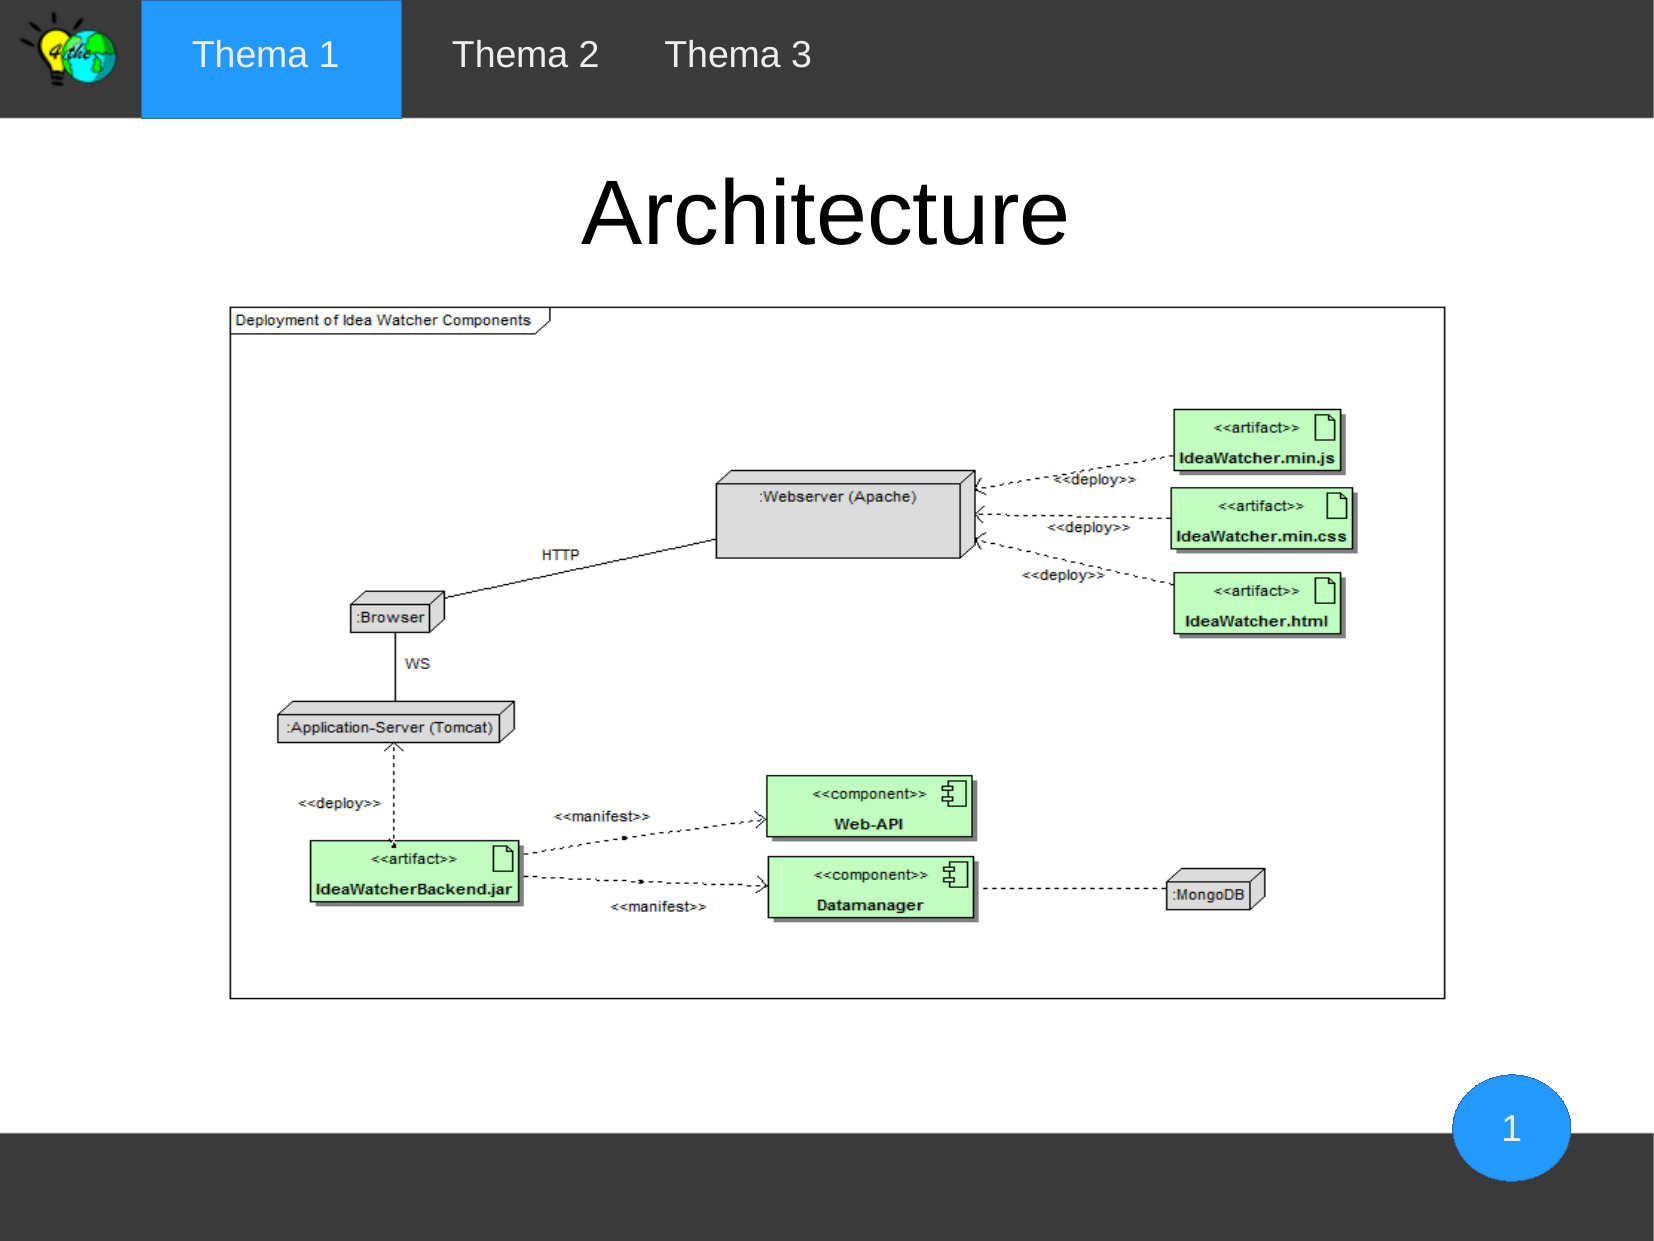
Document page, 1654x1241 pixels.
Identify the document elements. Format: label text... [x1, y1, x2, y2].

text_box Thema 1 [177, 25, 355, 83]
title Architecture [82, 129, 1571, 296]
text_box Thema 2 [437, 25, 615, 83]
text_box [141, 0, 402, 119]
picture [0, 0, 1654, 1241]
text_box Thema 3 [649, 25, 828, 83]
